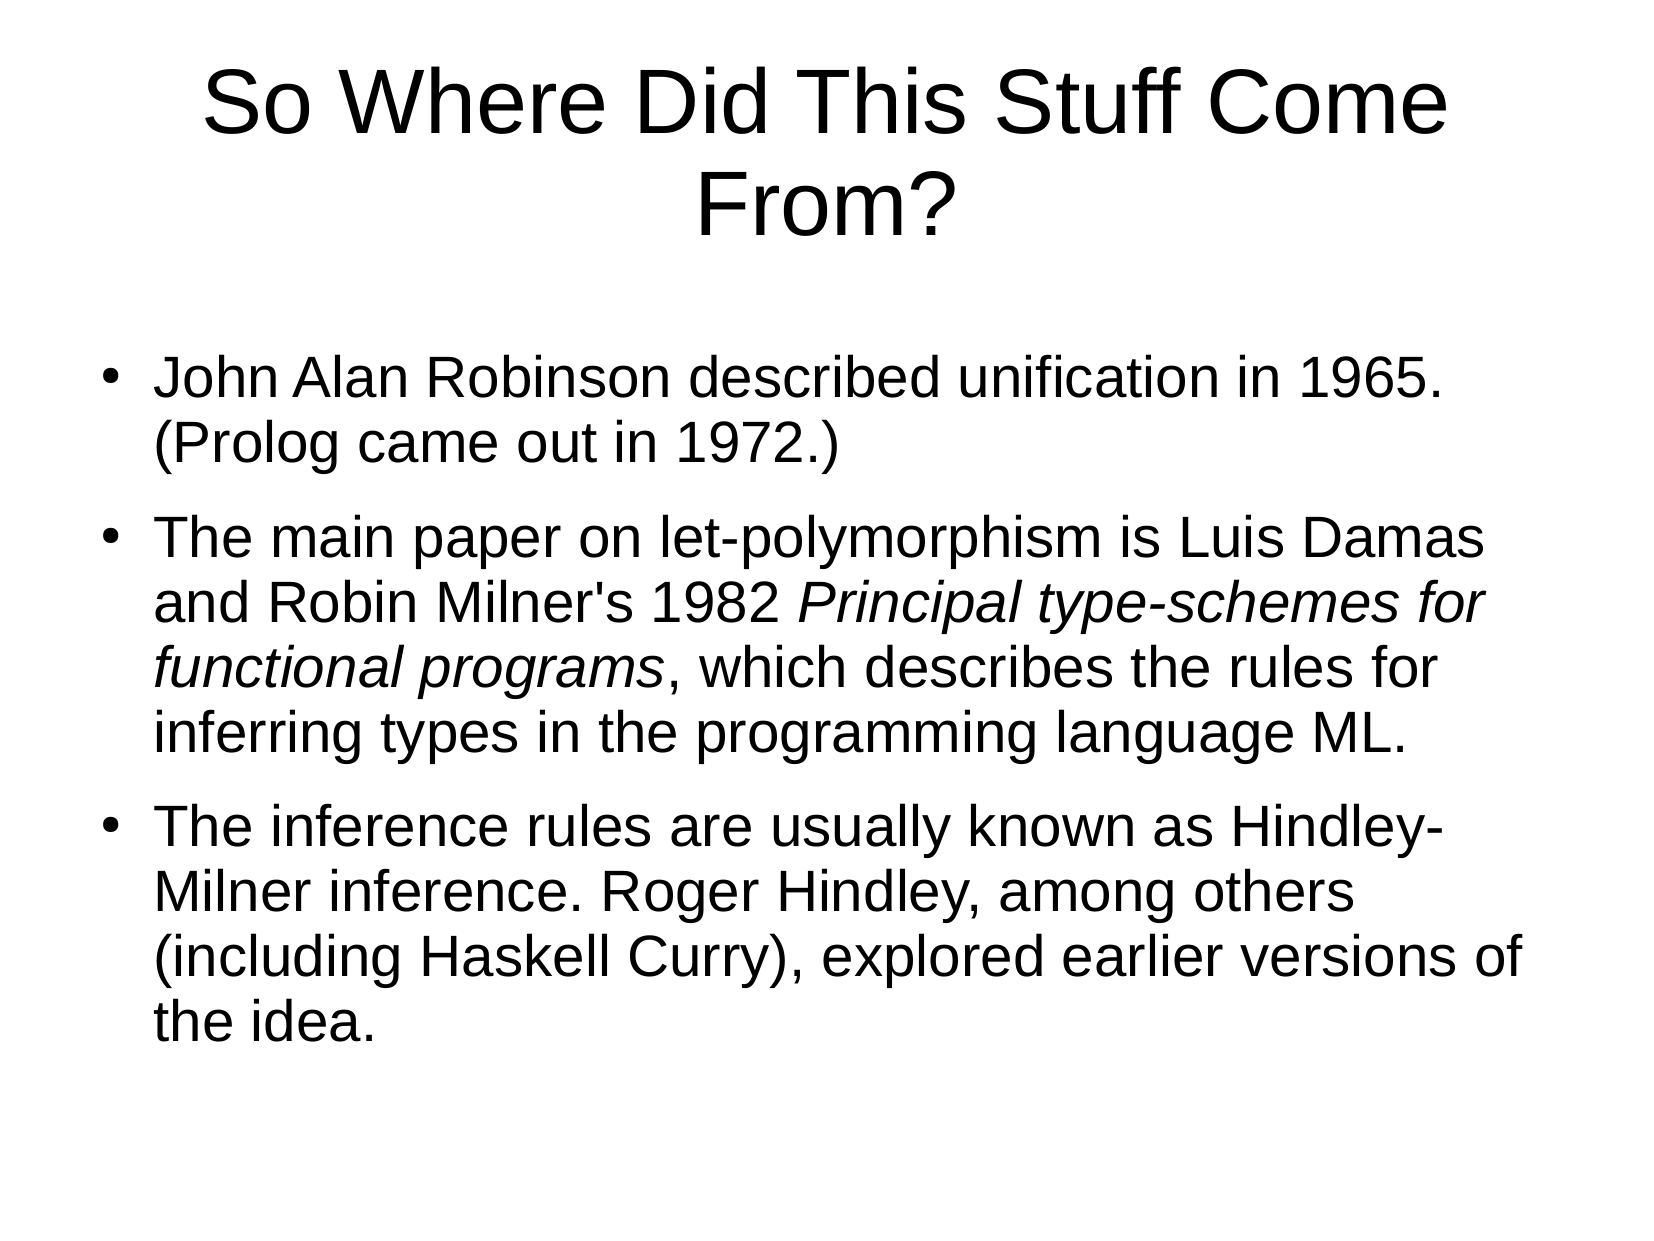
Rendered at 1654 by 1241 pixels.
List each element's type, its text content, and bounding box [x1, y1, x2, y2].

title So Where Did This Stuff Come From? [82, 49, 1571, 257]
list John Alan Robinson described unification in 1965. (Prolog came out in 1972.) The main paper on let-polymorphism is Luis Damas and Robin Milner's 1982 Principal type-schemes for functional programs, which describes the rules for inferring types in the programming language ML. The inference rules are usually known as Hindley-Milner inference. Roger Hindley, among others (including Haskell Curry), explored earlier versions of the idea. [82, 345, 1571, 1109]
